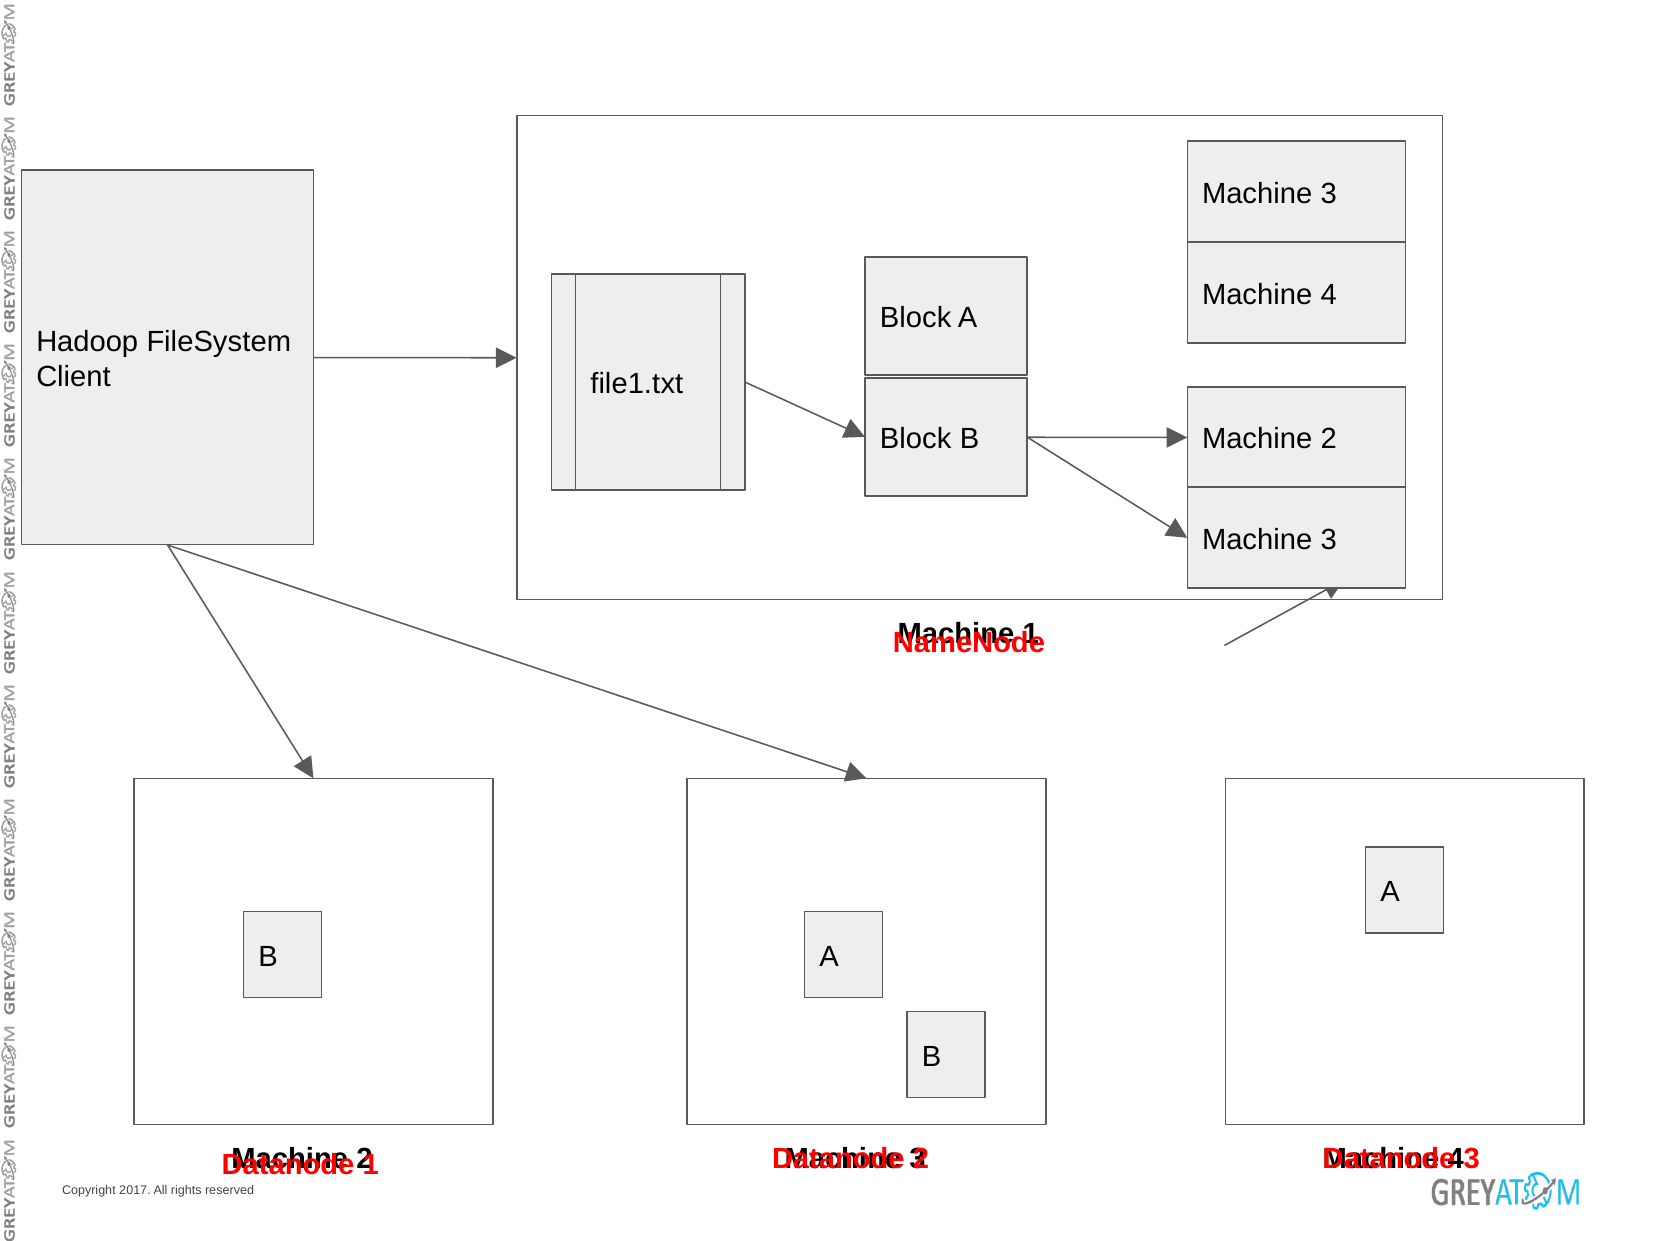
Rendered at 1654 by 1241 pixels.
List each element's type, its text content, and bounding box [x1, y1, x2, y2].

text_box Block A [865, 257, 1028, 375]
picture [1, 344, 17, 447]
picture [1, 799, 17, 901]
text_box B [907, 1011, 986, 1098]
picture [1, 572, 17, 674]
text_box A [1365, 847, 1444, 934]
text_box Datanode 2 [757, 1124, 998, 1226]
picture [1, 458, 17, 560]
text_box A [804, 911, 883, 998]
text_box Datanode 1 [206, 1130, 448, 1232]
picture [1549, 1168, 1581, 1212]
picture [1, 231, 17, 333]
picture [1, 912, 17, 1015]
text_box Machine 2 [1187, 386, 1406, 487]
text_box Machine 2 [216, 1124, 411, 1130]
text_box B [243, 911, 322, 998]
text_box Block B [865, 378, 1028, 496]
text_box Machine 4 [1187, 242, 1406, 343]
picture [1, 4, 17, 106]
picture [1, 1140, 17, 1241]
text_box Machine 3 [1187, 487, 1406, 589]
text_box NameNode [878, 607, 1082, 709]
text_box Datanode 3 [1307, 1124, 1549, 1226]
text_box file1.txt [551, 274, 745, 490]
picture [1, 117, 17, 220]
picture [1, 685, 17, 788]
picture [1, 1026, 17, 1128]
text_box Machine 1 [882, 599, 1077, 607]
text_box Machine 3 [1187, 141, 1406, 242]
text_box Hadoop FileSystem Client [21, 170, 314, 545]
